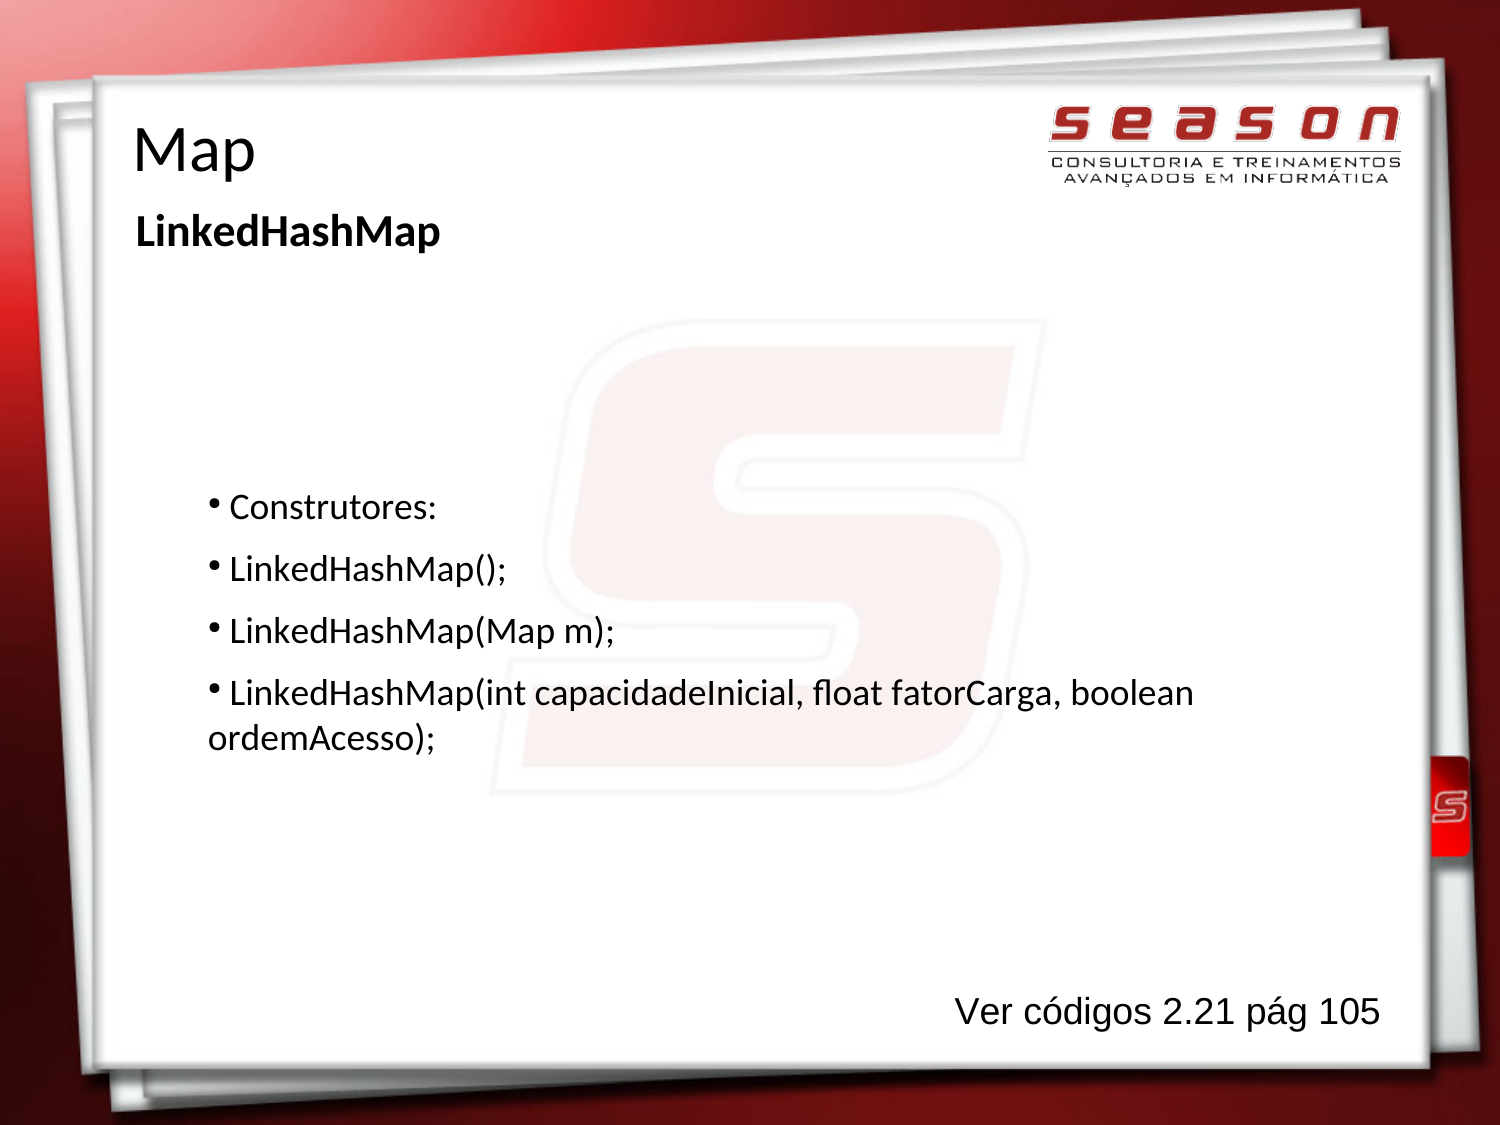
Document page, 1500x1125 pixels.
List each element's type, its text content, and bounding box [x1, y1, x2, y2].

title Map [118, 33, 1394, 257]
text_box LinkedHashMap [135, 200, 1246, 256]
picture [0, 0, 1500, 1125]
text_box Construtores: LinkedHashMap(); LinkedHashMap(Map m); LinkedHashMap(int capacidadeInicial, float fatorCarga, boolean ordemAcesso); [207, 318, 1328, 922]
text_box Ver códigos 2.21 pág 105 [708, 979, 1396, 1040]
